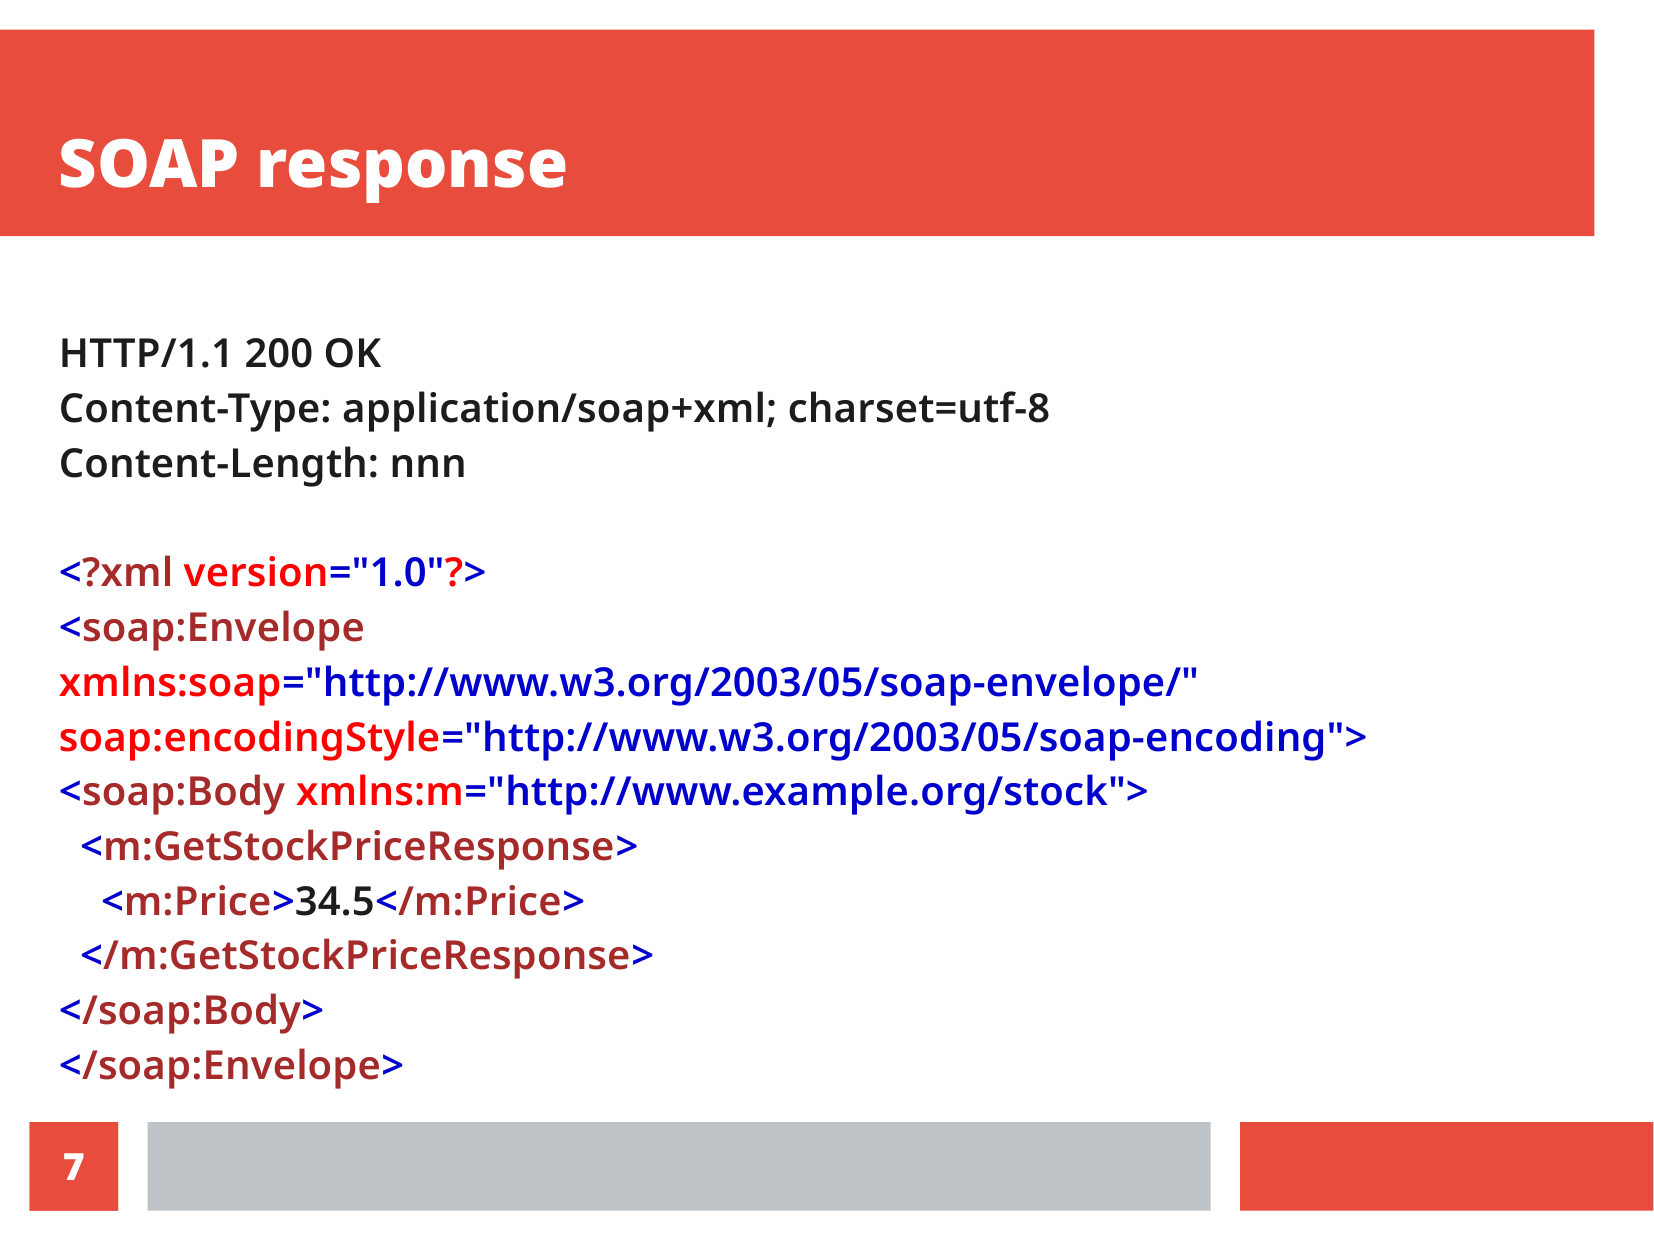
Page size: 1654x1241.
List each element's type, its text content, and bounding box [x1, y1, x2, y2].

title SOAP response [59, 59, 1595, 207]
list HTTP/1.1 200 OK Content-Type: application/soap+xml; charset=utf-8 Content-Length: nnn <?xml version="1.0"?> <soap:Envelope xmlns:soap="http://www.w3.org/2003/05/soap-envelope/" soap:encodingStyle="http://www.w3.org/2003/05/soap-encoding"> <soap:Body xmlns:m="http://www.example.org/stock"> <m:GetStockPriceResponse> <m:Price>34.5</m:Price> </m:GetStockPriceResponse> </soap:Body> </soap:Envelope> [59, 324, 1565, 1093]
